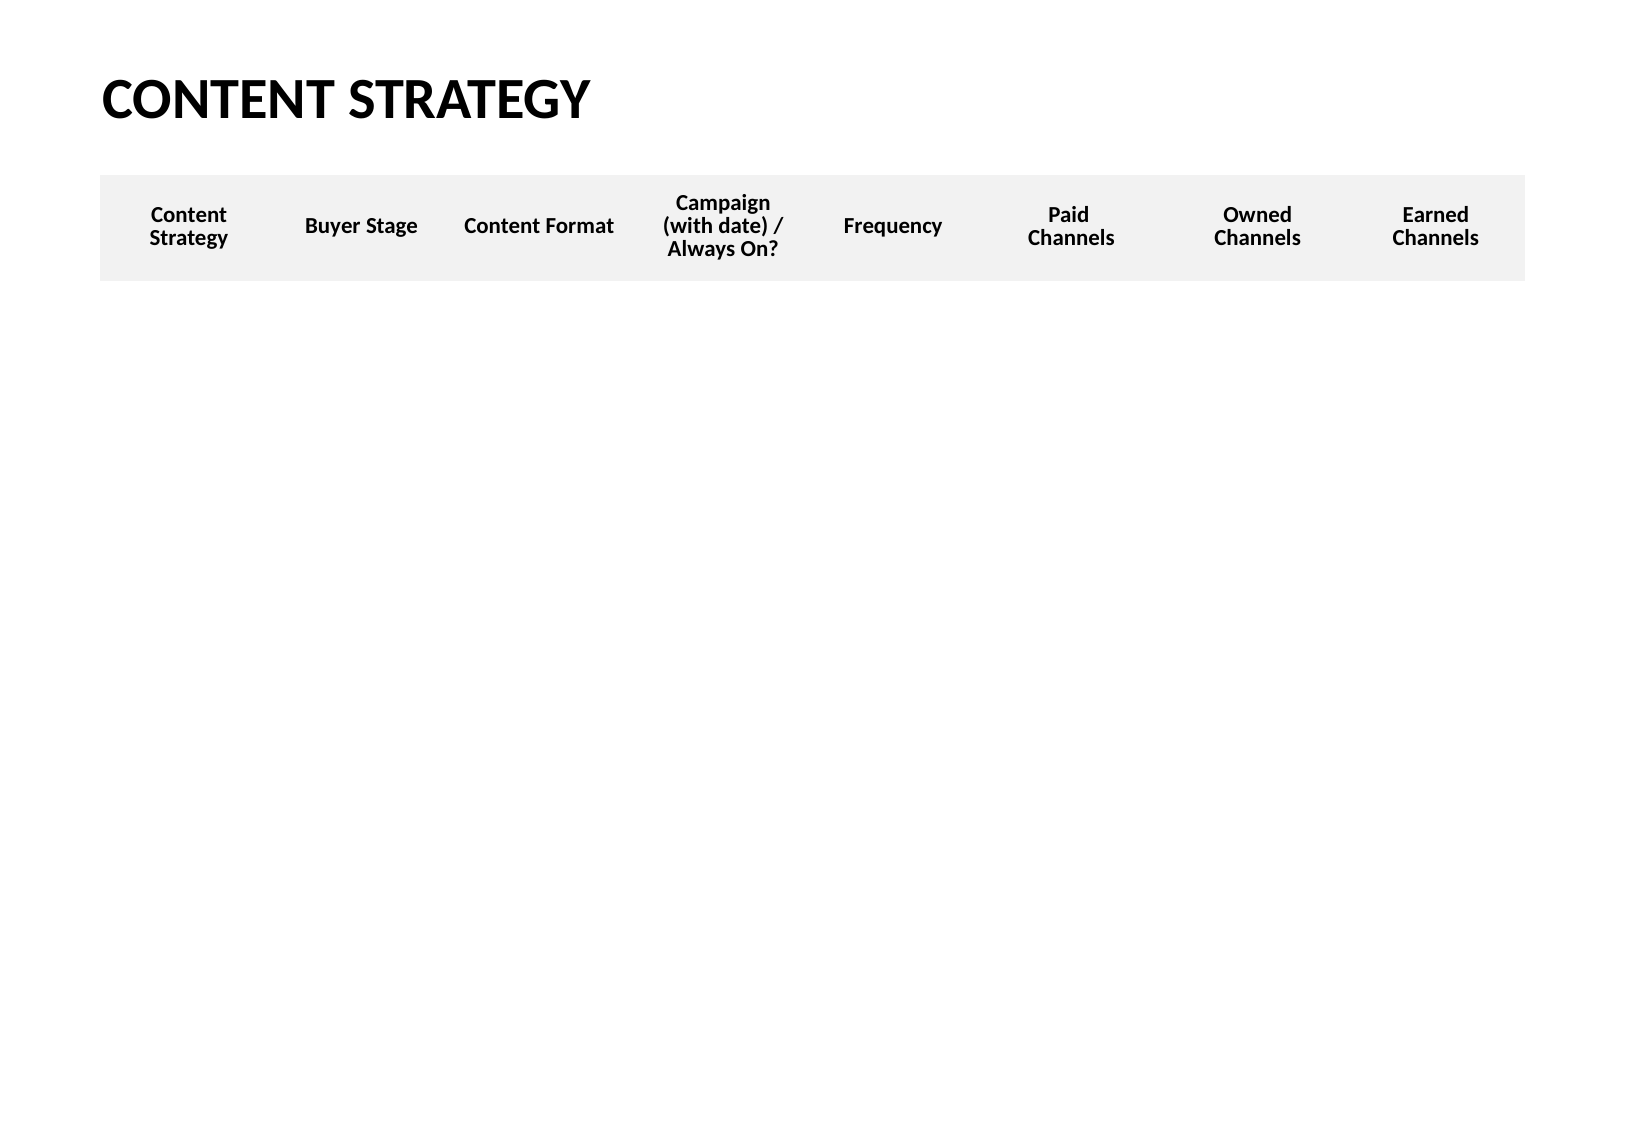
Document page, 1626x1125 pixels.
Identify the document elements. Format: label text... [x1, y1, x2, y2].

table_cell [445, 473, 634, 665]
table_cell [812, 473, 974, 665]
table_cell [634, 473, 812, 665]
table_cell [1347, 858, 1525, 1050]
text_box CONTENT STRATEGY [87, 52, 1413, 138]
table_header Paid Channels [974, 175, 1169, 281]
table_cell [634, 665, 812, 858]
table_header Owned Channels [1169, 175, 1347, 281]
table_cell [974, 665, 1169, 858]
table_cell [812, 858, 974, 1050]
table_cell [278, 858, 445, 1050]
table_cell [974, 473, 1169, 665]
table_cell [100, 665, 278, 858]
table_cell [100, 858, 278, 1050]
table_cell [1347, 473, 1525, 665]
table_cell [445, 665, 634, 858]
table_header Campaign (with date) / Always On? [634, 175, 812, 281]
table_cell [445, 281, 634, 473]
table_cell [812, 665, 974, 858]
table_cell [1347, 281, 1525, 473]
table_cell [100, 473, 278, 665]
table_header Buyer Stage [278, 175, 445, 281]
table_cell [812, 281, 974, 473]
table_header Earned Channels [1347, 175, 1525, 281]
table_cell [445, 858, 634, 1050]
table_cell [974, 281, 1169, 473]
table_header Content Strategy [100, 175, 278, 281]
table_cell [1169, 665, 1347, 858]
table_cell [100, 281, 278, 473]
table_header Frequency [812, 175, 974, 281]
table_cell [634, 858, 812, 1050]
table_header Content Format [445, 175, 634, 281]
table_cell [1169, 473, 1347, 665]
table_cell [1347, 665, 1525, 858]
table_cell [1169, 858, 1347, 1050]
table_cell [278, 281, 445, 473]
table_cell [634, 281, 812, 473]
table_cell [278, 473, 445, 665]
table_cell [278, 665, 445, 858]
table_cell [1169, 281, 1347, 473]
table_cell [974, 858, 1169, 1050]
